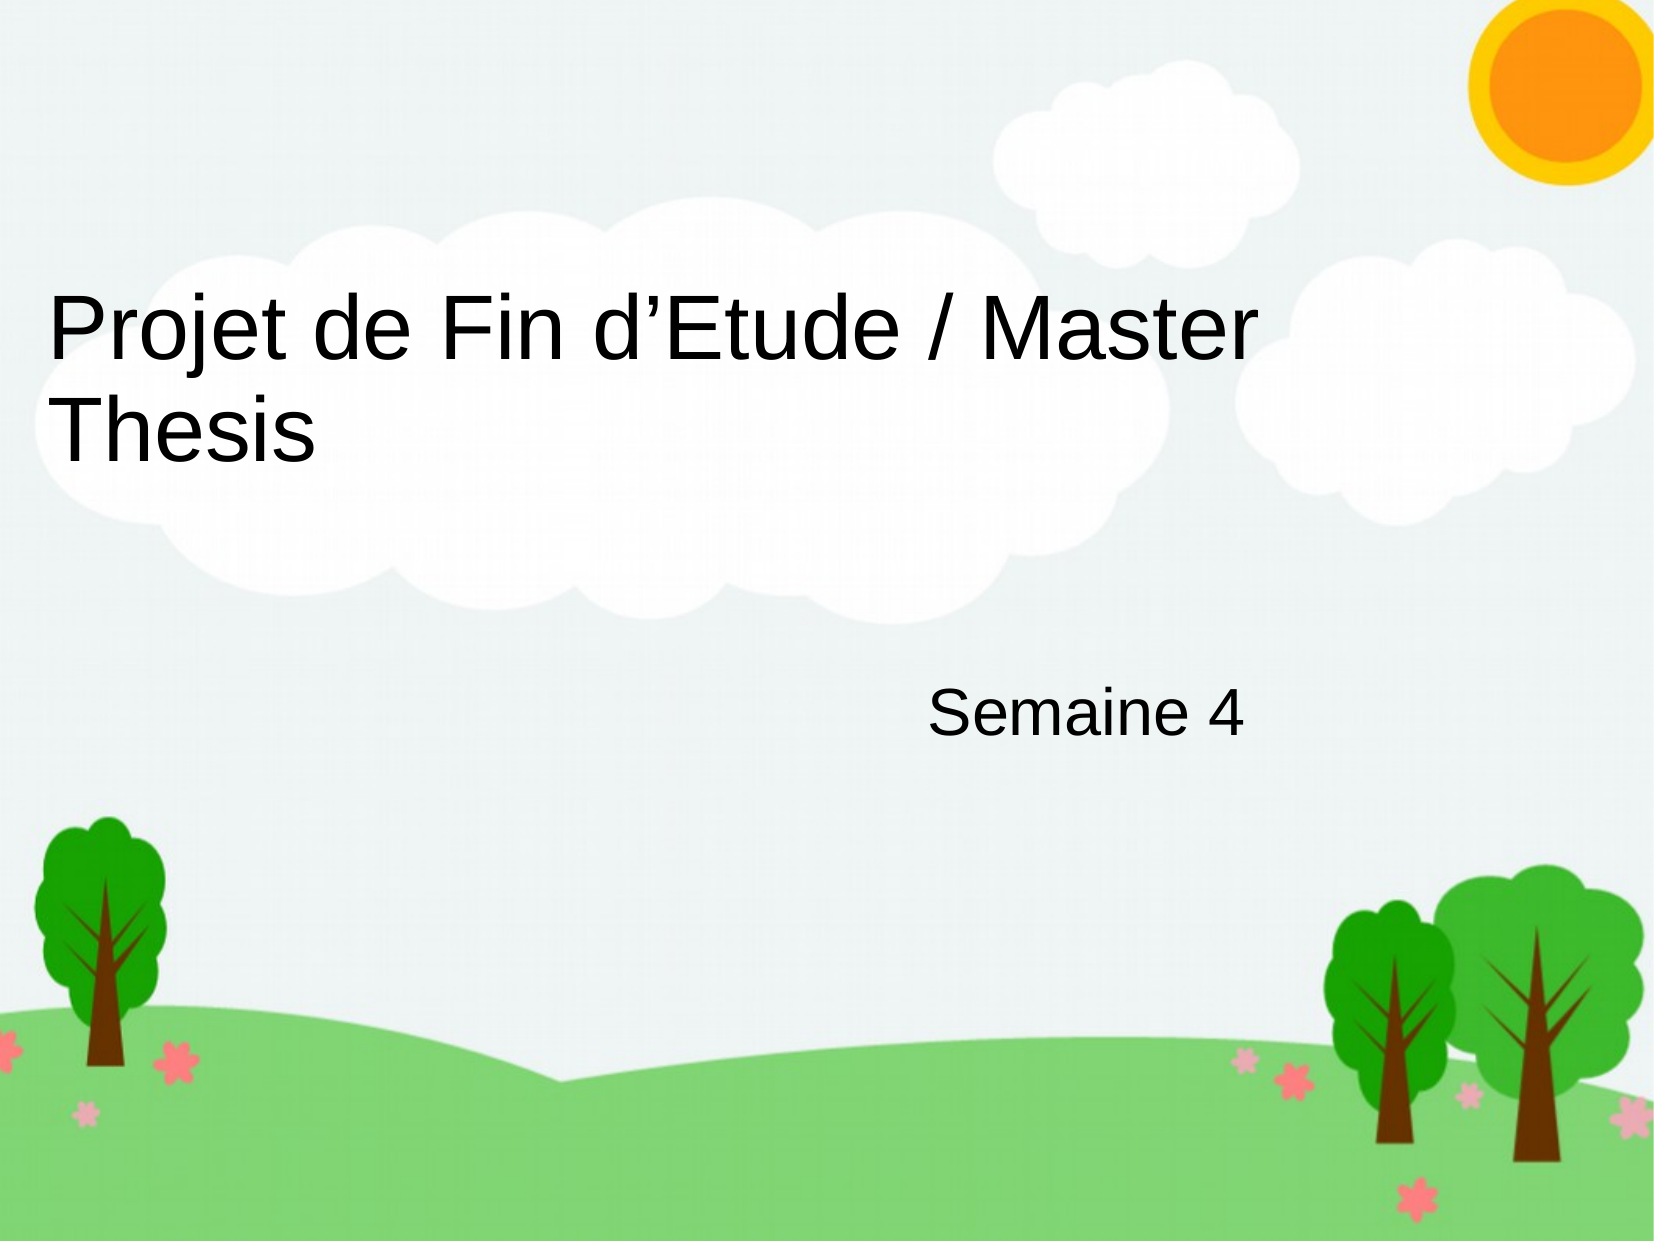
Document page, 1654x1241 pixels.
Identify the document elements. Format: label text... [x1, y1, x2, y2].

subtitle Semaine 4 [661, 632, 1512, 792]
title Projet de Fin d’Etude / Master Thesis [47, 276, 1512, 584]
picture [0, 0, 1654, 1241]
